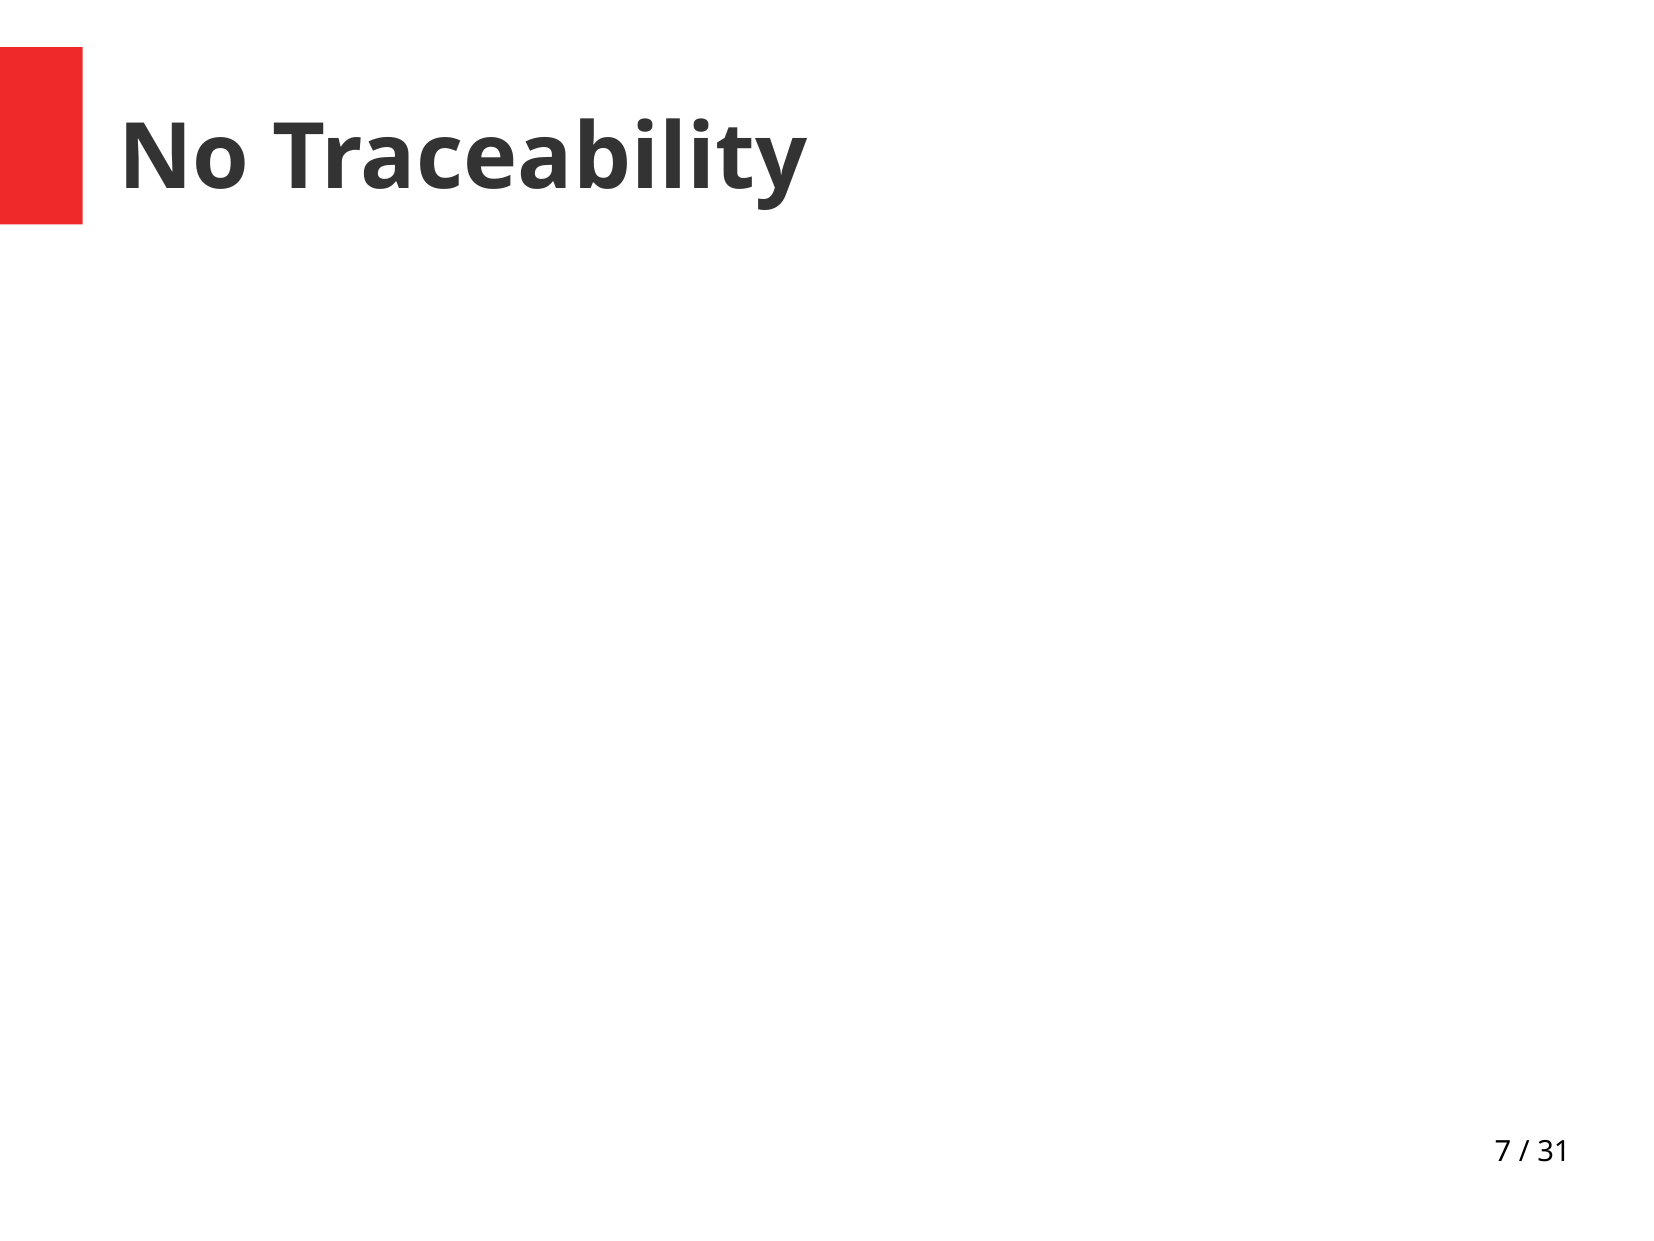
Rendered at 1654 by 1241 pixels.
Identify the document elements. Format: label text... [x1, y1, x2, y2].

title No Traceability [118, 49, 1571, 257]
